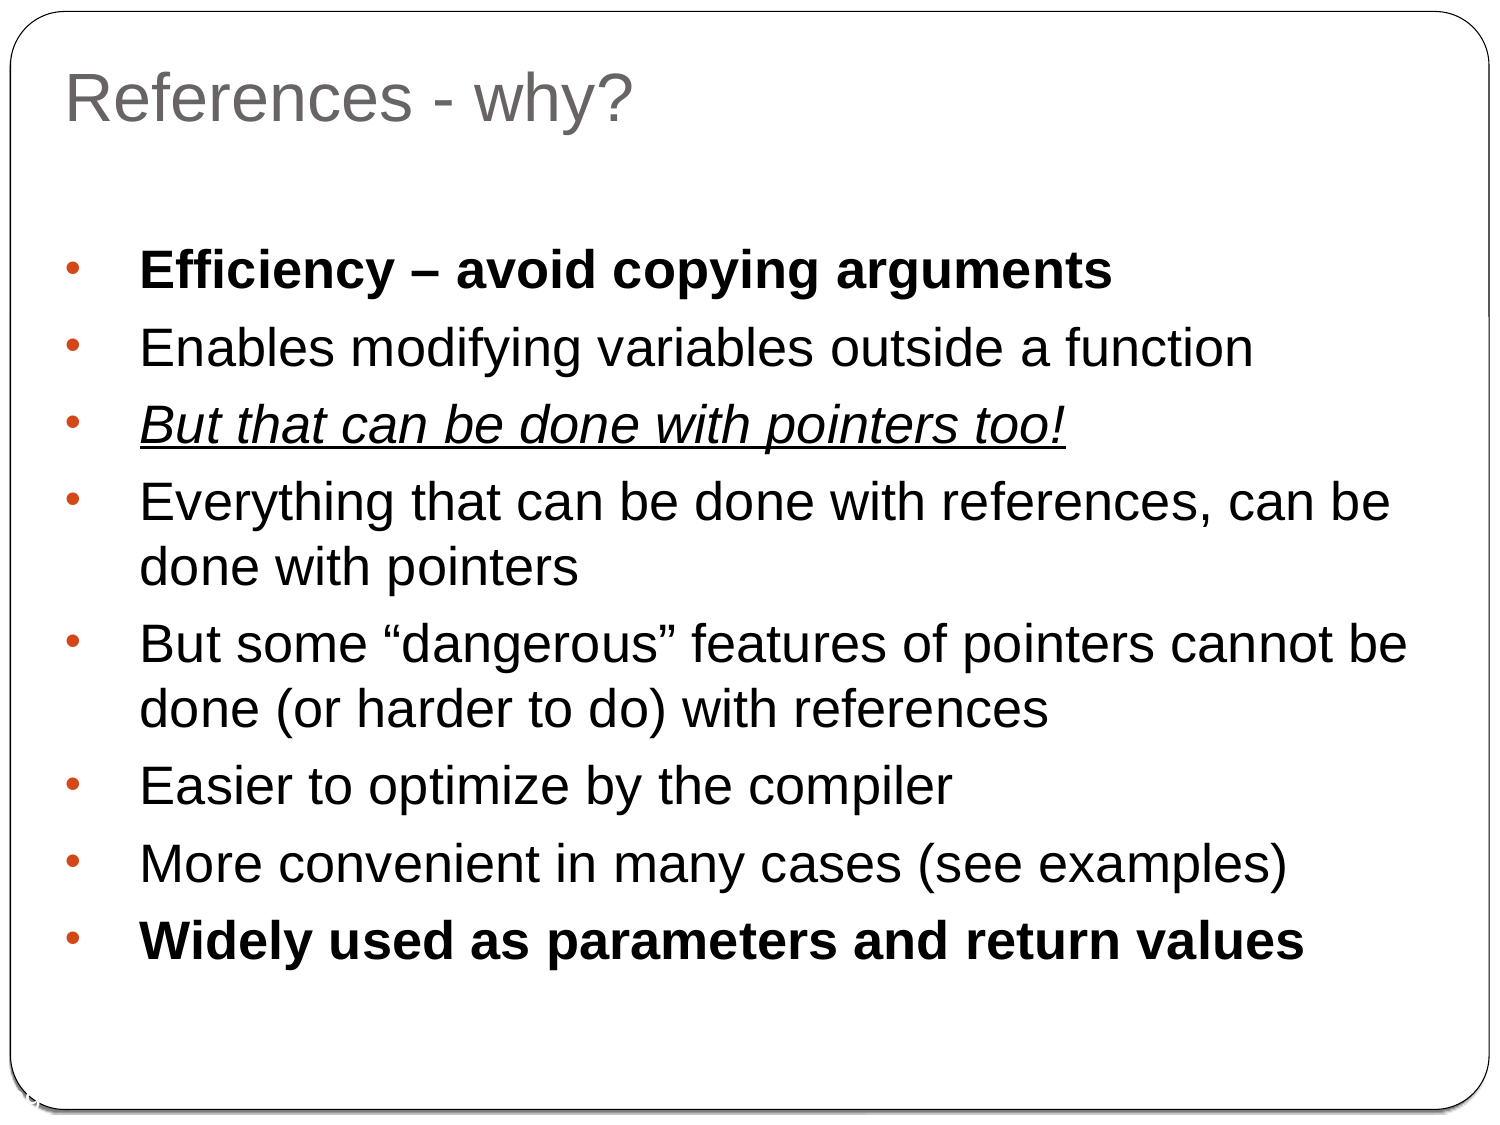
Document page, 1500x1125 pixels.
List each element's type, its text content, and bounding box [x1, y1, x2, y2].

slide_number <number> [0, 1074, 50, 1125]
list Efficiency – avoid copying arguments Enables modifying variables outside a function But that can be done with pointers too! Everything that can be done with references, can be done with pointers But some “dangerous” features of pointers cannot be done (or harder to do) with references Easier to optimize by the compiler More convenient in many cases (see examples) Widely used as parameters and return values [50, 149, 1450, 1088]
title References - why? [50, 45, 1450, 149]
